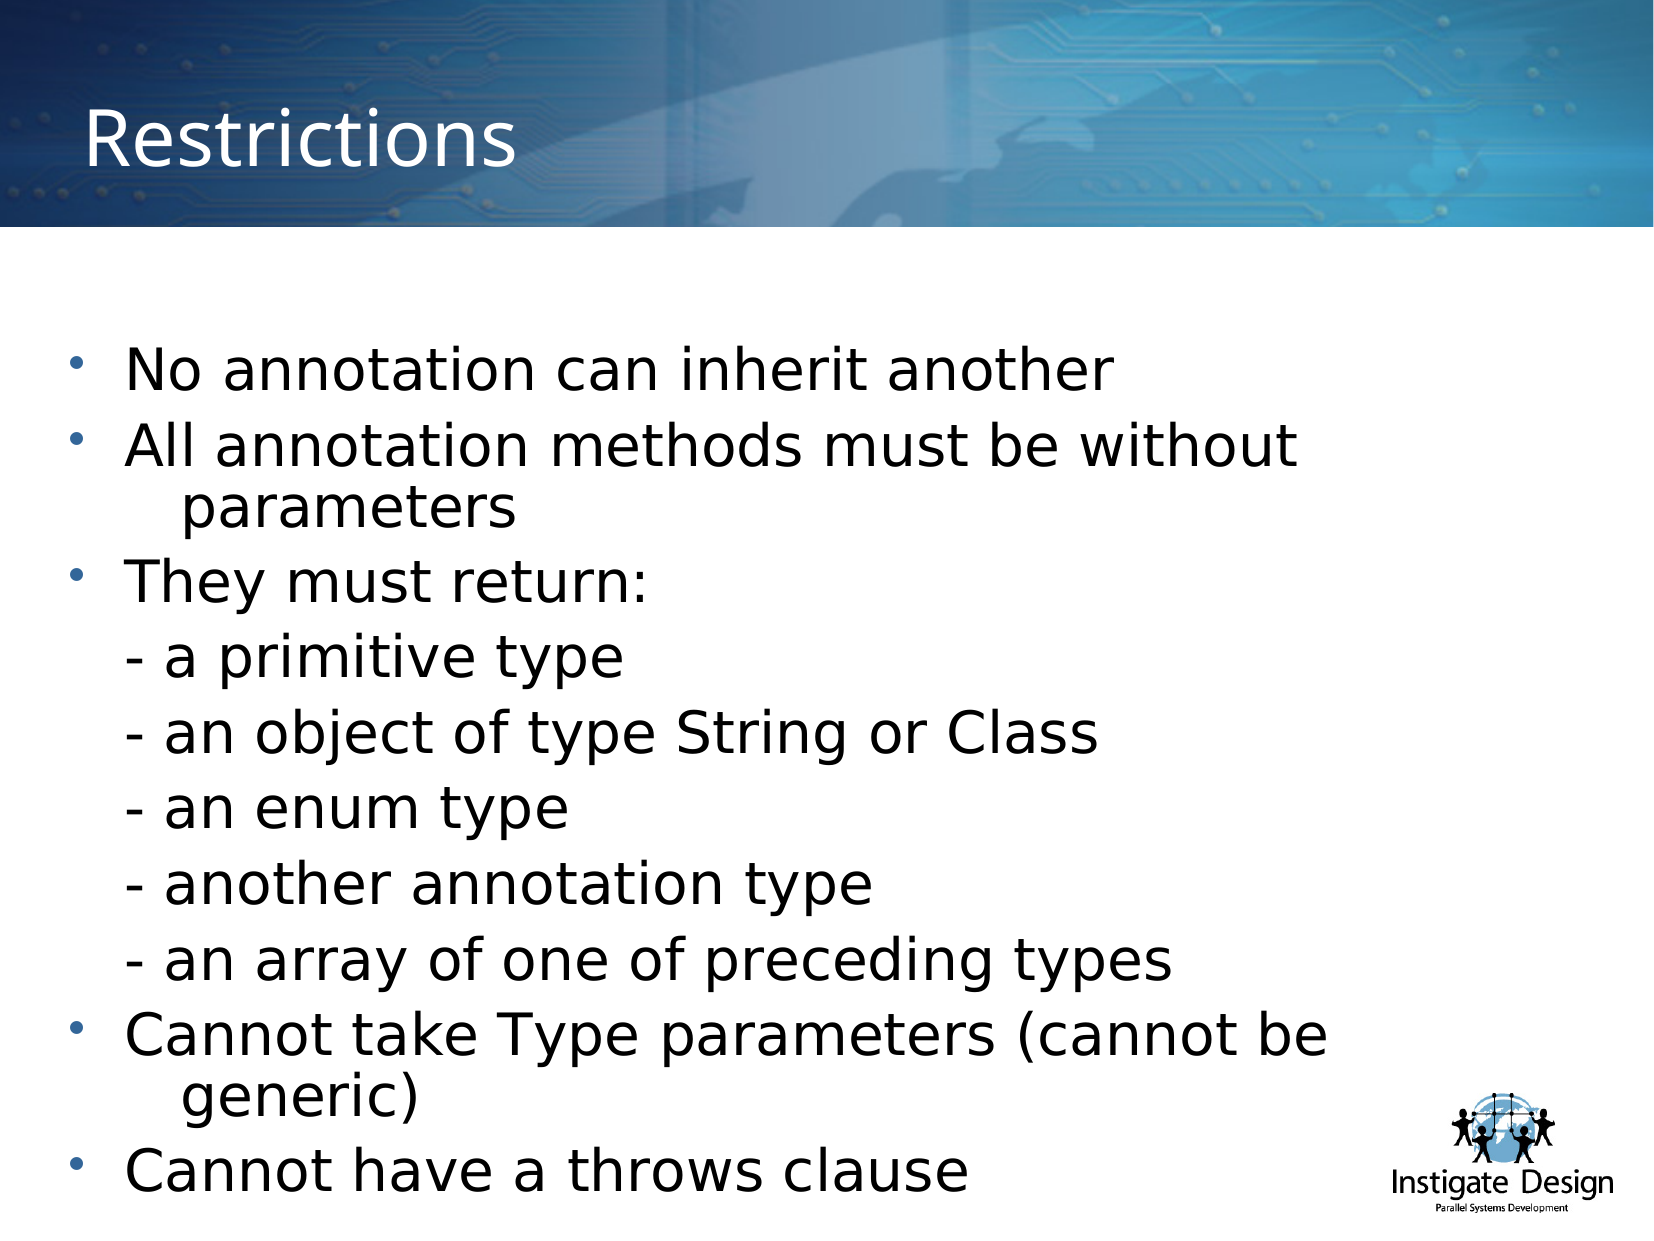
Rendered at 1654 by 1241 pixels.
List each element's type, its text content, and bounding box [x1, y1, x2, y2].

list No annotation can inherit another All annotation methods must be without parameters They must return: - a primitive type - an object of type String or Class - an enum type - another annotation type - an array of one of preceding types Cannot take Type parameters (cannot be generic) Cannot have a throws clause [68, 341, 1557, 1214]
picture [0, 0, 1654, 227]
title Restrictions [82, 49, 1570, 228]
picture [1557, 1093, 1613, 1213]
